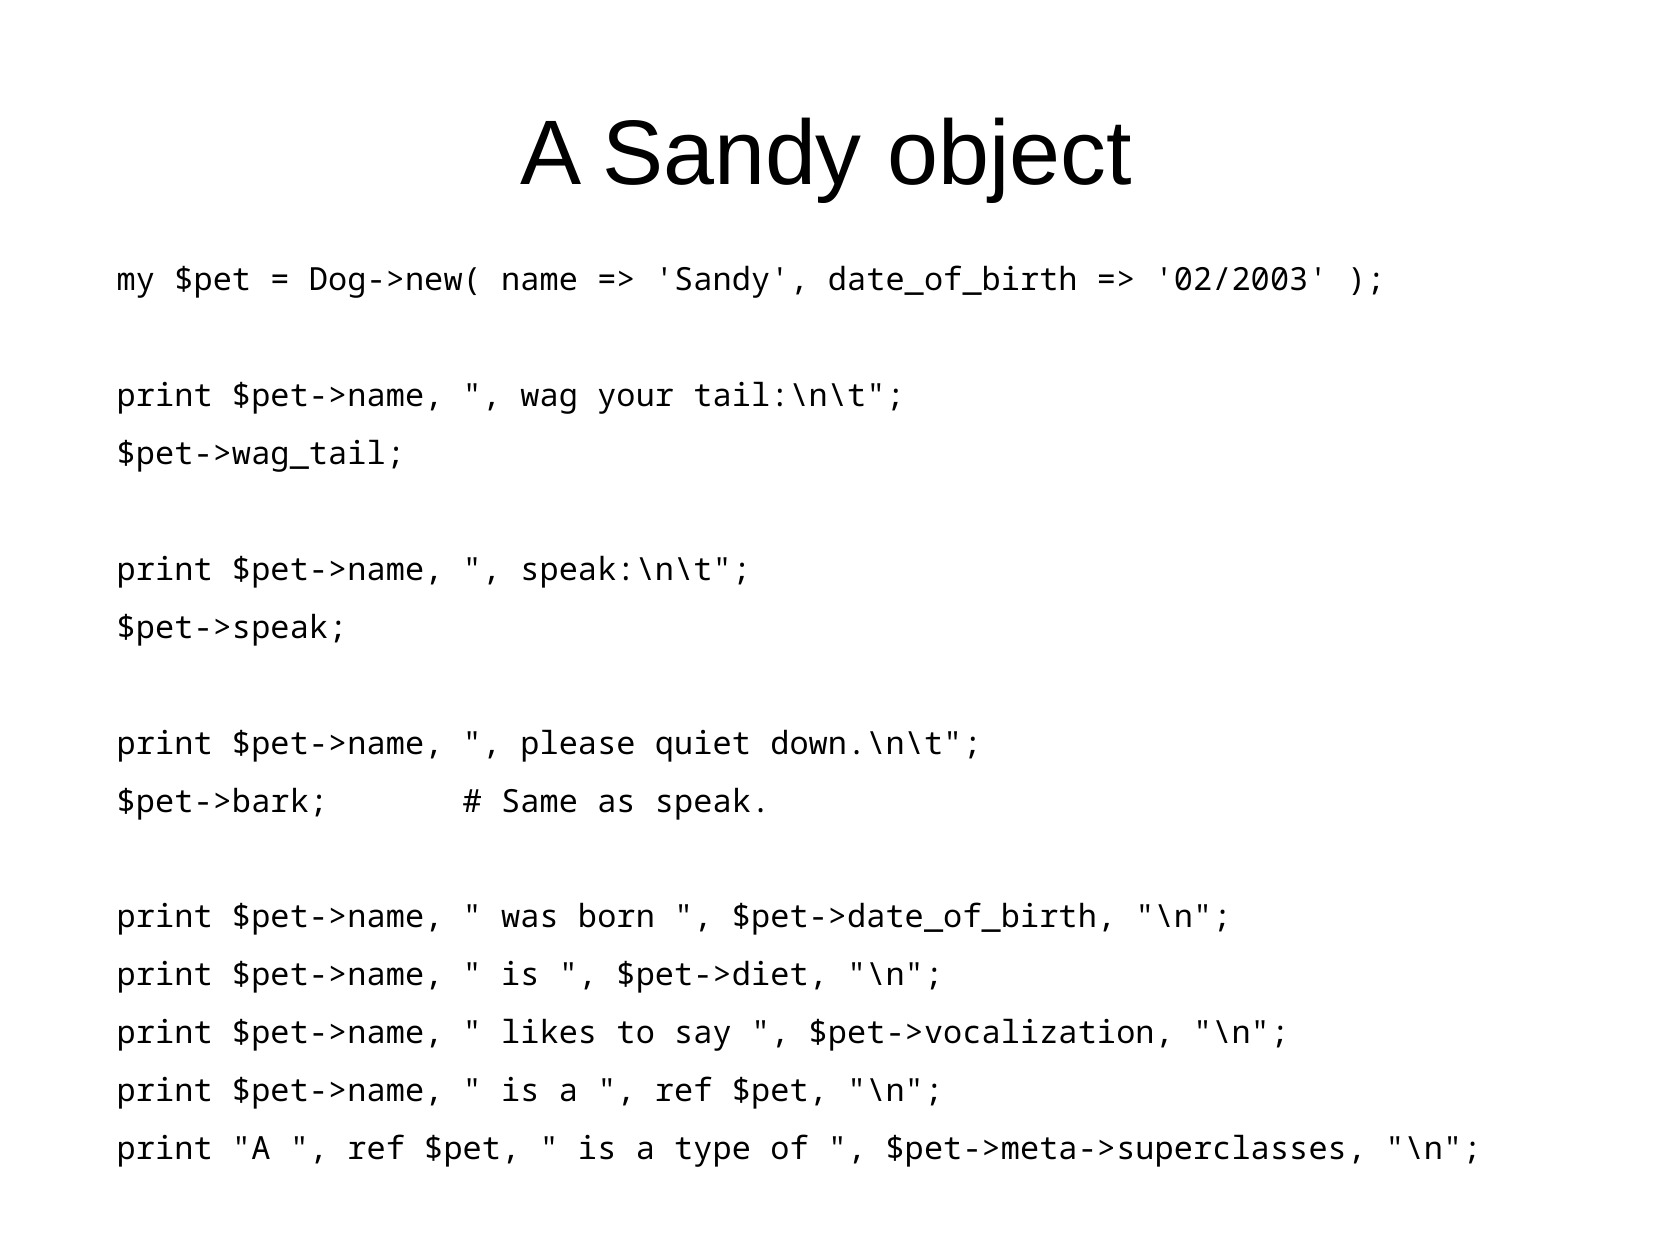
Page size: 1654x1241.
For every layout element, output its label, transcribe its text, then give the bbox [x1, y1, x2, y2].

list my $pet = Dog->new( name => 'Sandy', date_of_birth => '02/2003' ); print $pet->name, ", wag your tail:\n\t"; $pet->wag_tail; print $pet->name, ", speak:\n\t"; $pet->speak; print $pet->name, ", please quiet down.\n\t"; $pet->bark; # Same as speak. print $pet->name, " was born ", $pet->date_of_birth, "\n"; print $pet->name, " is ", $pet->diet, "\n"; print $pet->name, " likes to say ", $pet->vocalization, "\n"; print $pet->name, " is a ", ref $pet, "\n"; print "A ", ref $pet, " is a type of ", $pet->meta->superclasses, "\n"; [82, 256, 1571, 1186]
title A Sandy object [82, 49, 1571, 256]
